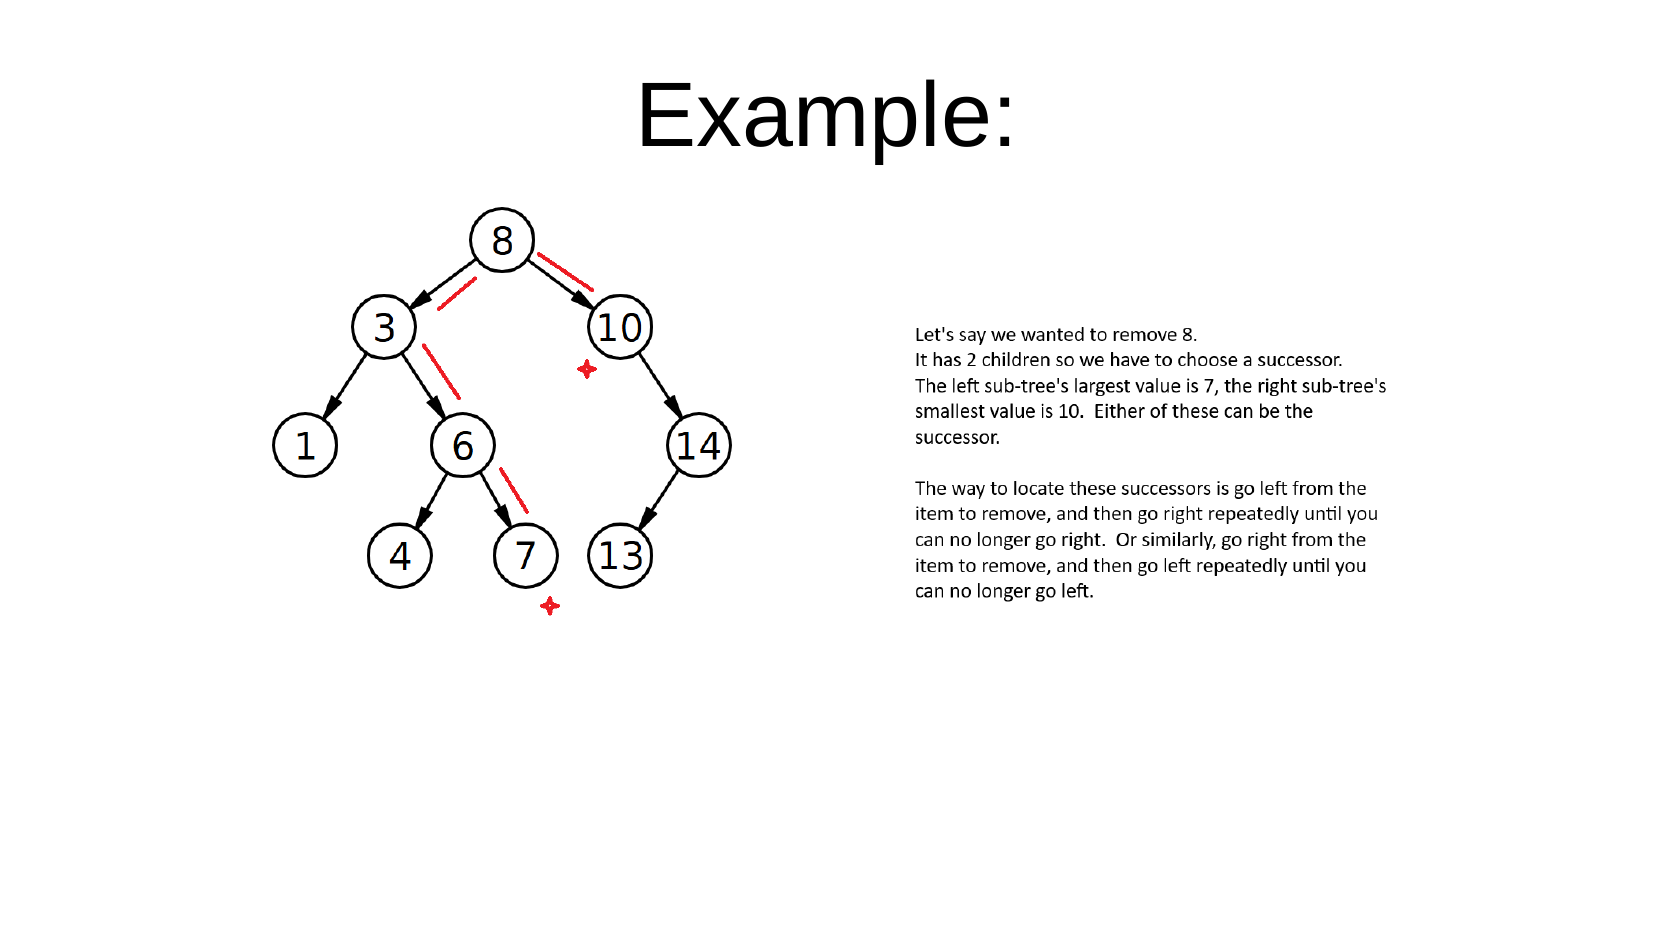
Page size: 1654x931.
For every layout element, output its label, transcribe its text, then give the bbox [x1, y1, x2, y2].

title Example: [82, 37, 1571, 193]
picture [267, 183, 1426, 826]
